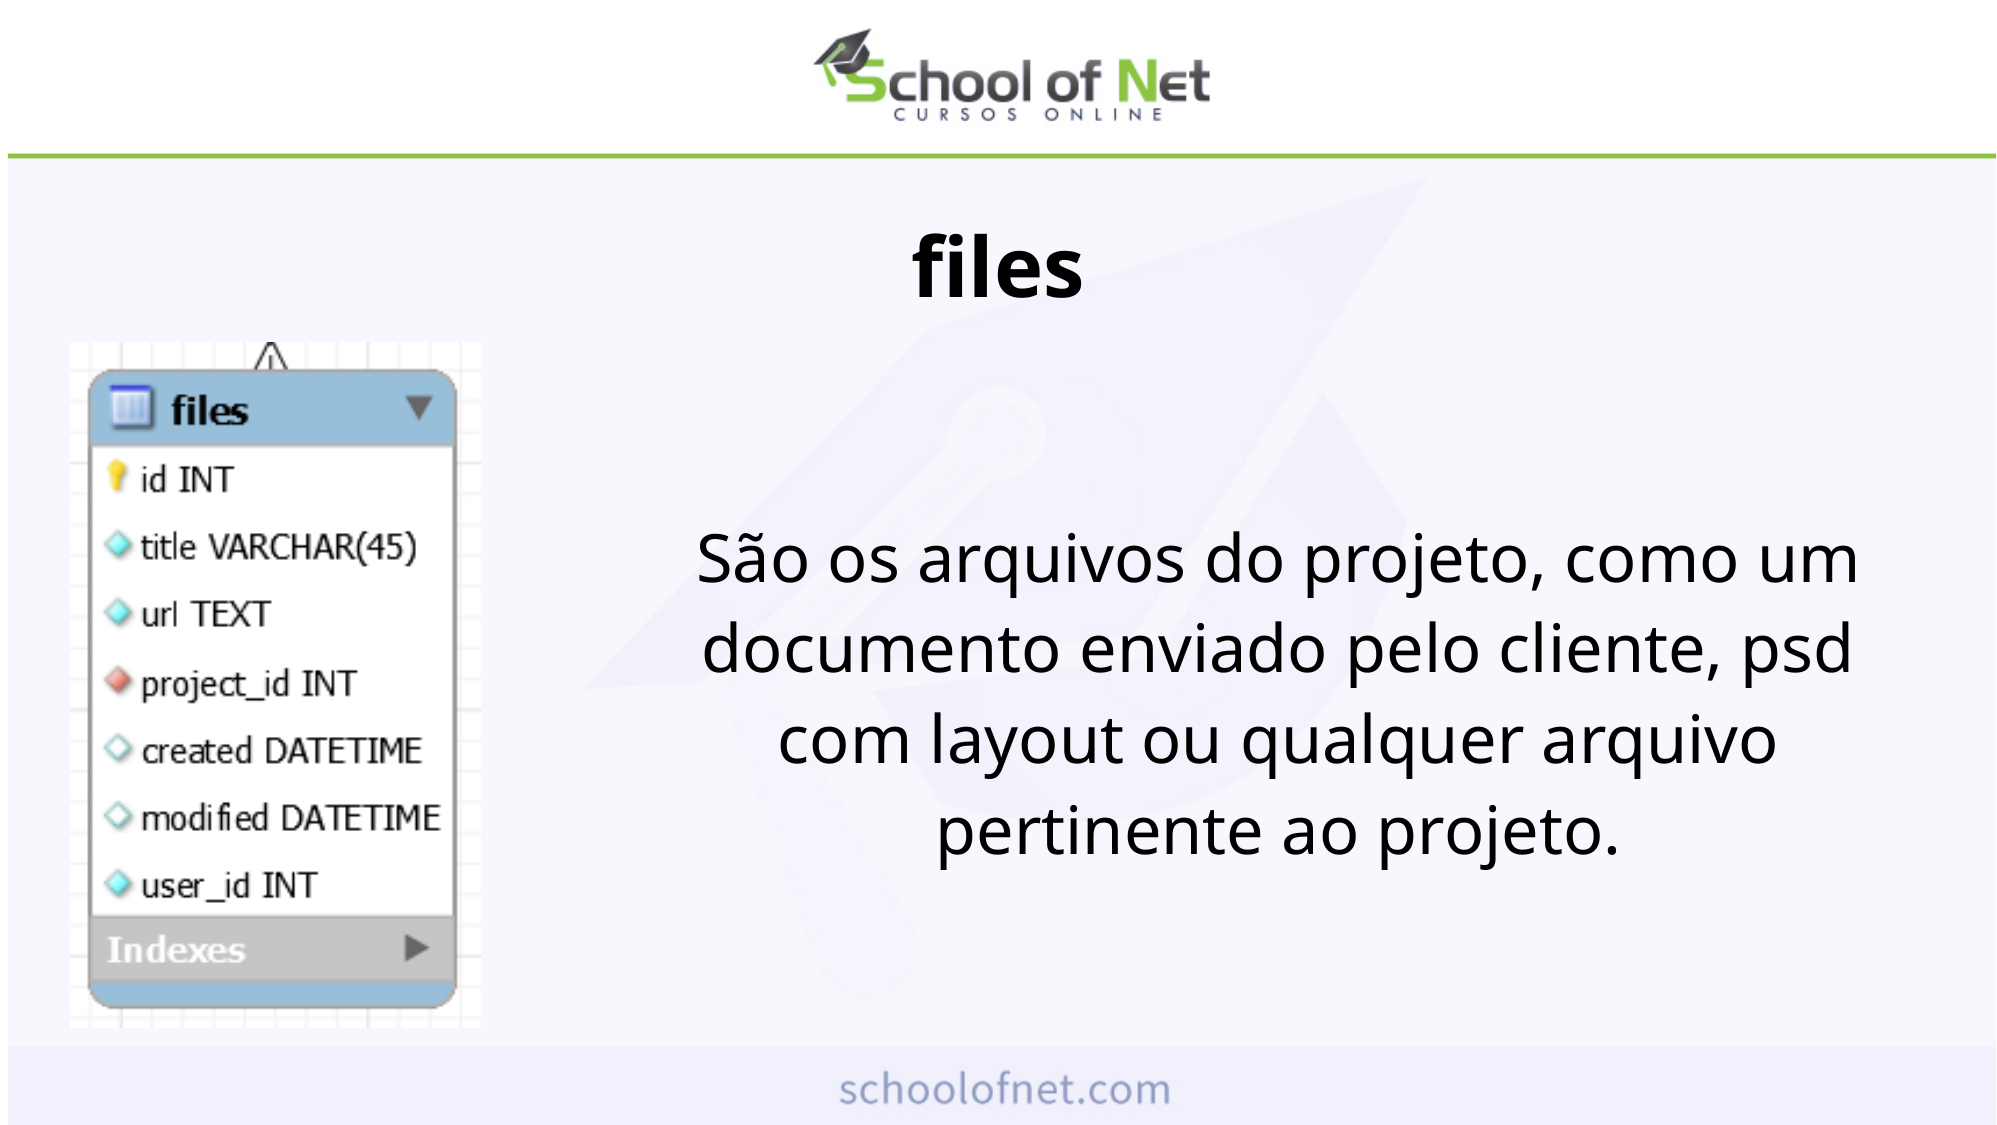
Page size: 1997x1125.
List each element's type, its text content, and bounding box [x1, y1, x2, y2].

title files [99, 171, 1897, 360]
text_box São os arquivos do projeto, como um documento enviado pelo cliente, psd com layout ou qualquer arquivo pertinente ao projeto. [661, 378, 1897, 1007]
picture [7, 5, 1997, 1125]
